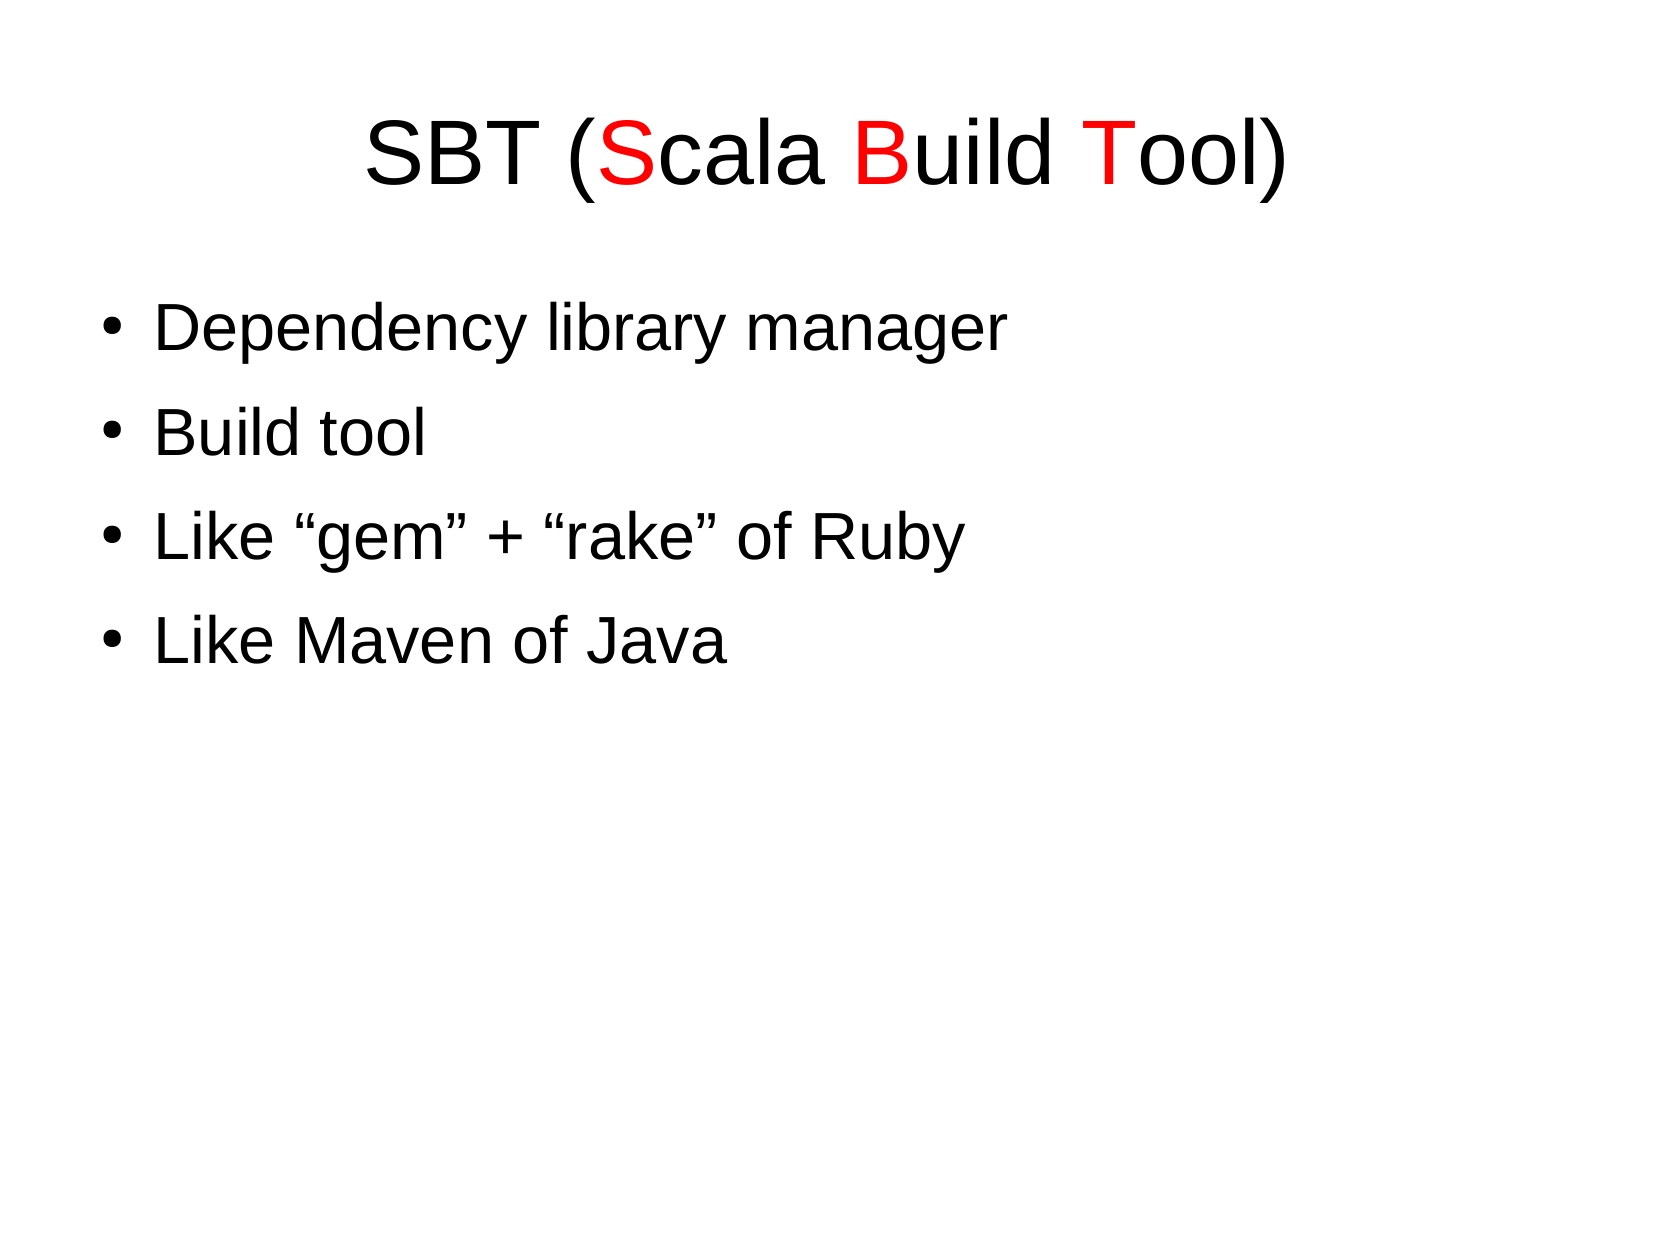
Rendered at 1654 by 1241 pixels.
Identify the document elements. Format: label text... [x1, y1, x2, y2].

title SBT (Scala Build Tool) [82, 49, 1571, 257]
list Dependency library manager Build tool Like “gem” + “rake” of Ruby Like Maven of Java [82, 290, 1538, 1010]
